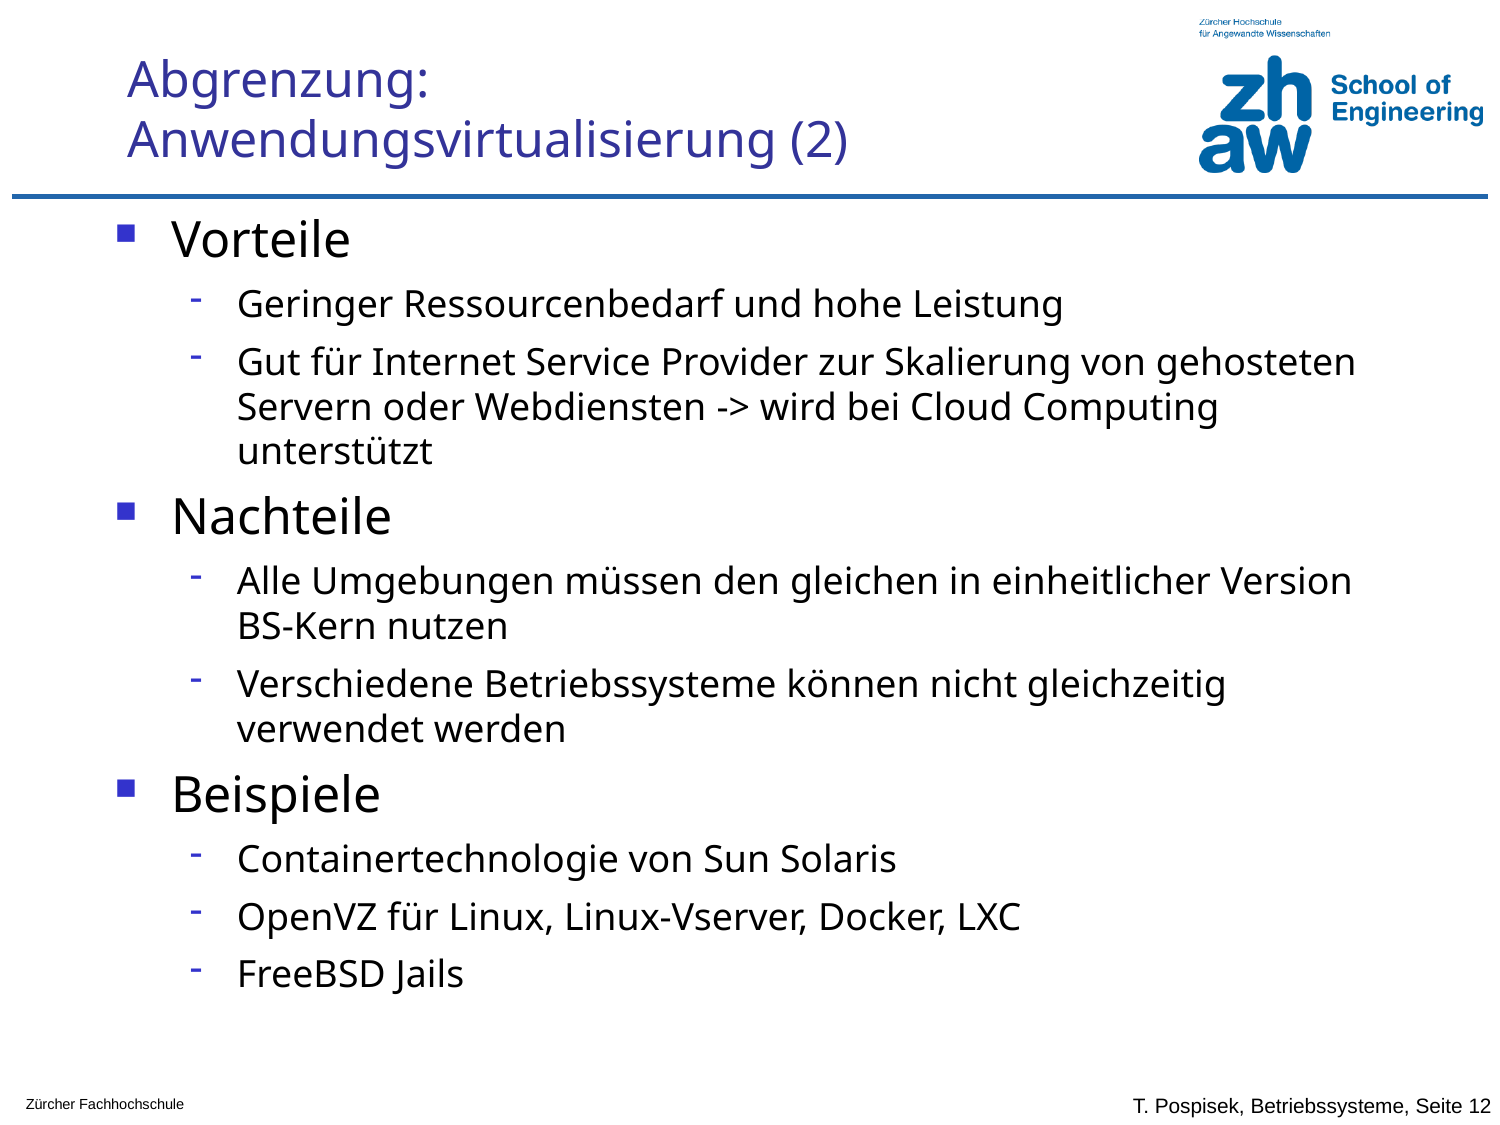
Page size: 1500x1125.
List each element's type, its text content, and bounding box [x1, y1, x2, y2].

title Abgrenzung: Anwendungsvirtualisierung (2) [112, 50, 1391, 175]
picture [1199, 19, 1483, 173]
list Vorteile Geringer Ressourcenbedarf und hohe Leistung Gut für Internet Service Provider zur Skalierung von gehosteten Servern oder Webdiensten -> wird bei Cloud Computing unterstützt Nachteile Alle Umgebungen müssen den gleichen in einheitlicher Version BS-Kern nutzen Verschiedene Betriebssysteme können nicht gleichzeitig verwendet werden Beispiele Containertechnologie von Sun Solaris OpenVZ für Linux, Linux-Vserver, Docker, LXC FreeBSD Jails [99, 200, 1400, 1024]
